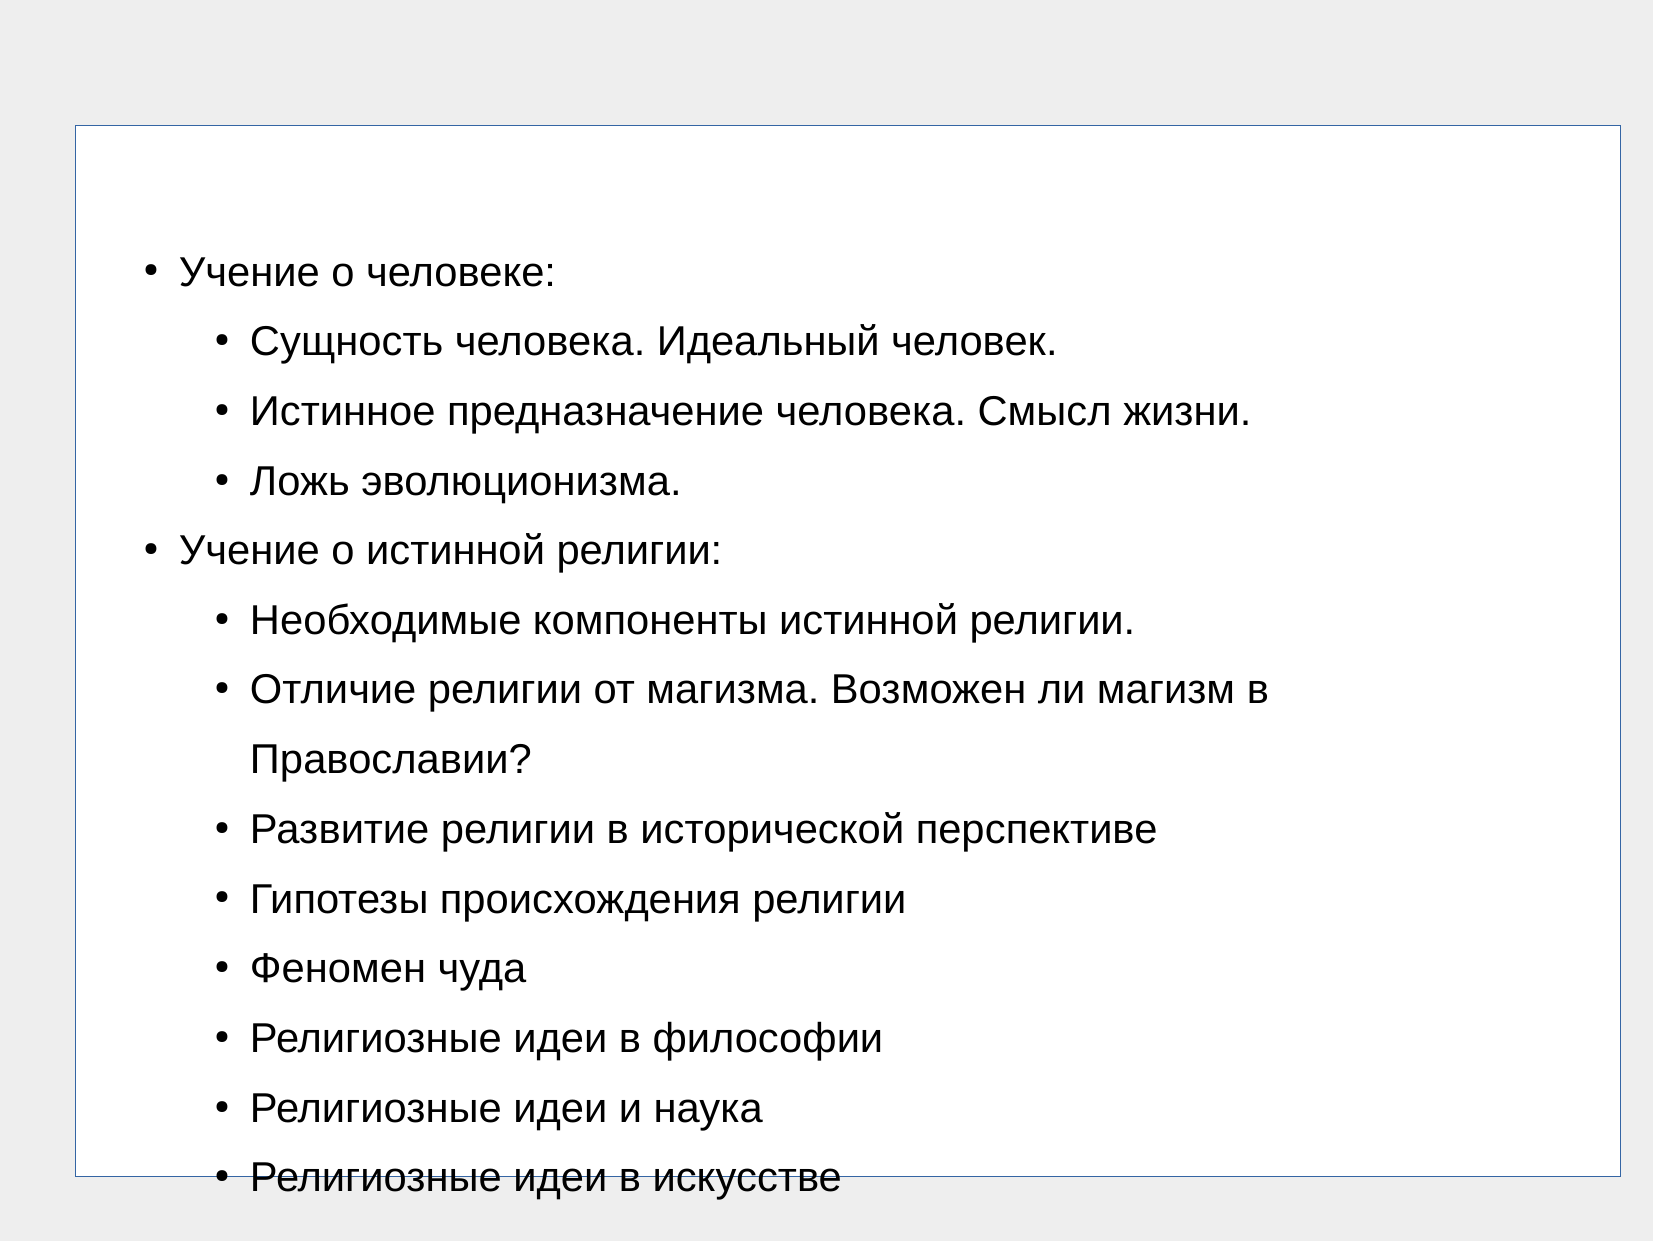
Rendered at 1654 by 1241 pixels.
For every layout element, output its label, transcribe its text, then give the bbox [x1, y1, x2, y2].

text_box [566, 1171, 577, 1177]
text_box [824, 1171, 835, 1177]
text_box [804, 1172, 813, 1177]
text_box [75, 125, 1621, 1177]
text_box [484, 1171, 495, 1177]
text_box [625, 1172, 634, 1177]
text_box [256, 1165, 271, 1177]
text_box [306, 1172, 315, 1177]
subtitle Учение о человеке: Сущность человека. Идеальный человек. Истинное предназначение человека. Смысл жизни. Ложь эволюционизма. Учение о истинной религии: Необходимые компоненты истинной религии. Отличие религии от магизма. Возможен ли магизм в Православии? Развитие религии в исторической перспективе Гипотезы происхождения религии Феномен чуда Религиозные идеи в философии Религиозные идеи и наука Религиозные идеи в искусстве [143, 225, 1539, 1086]
text_box [389, 1171, 400, 1177]
text_box [282, 1171, 293, 1177]
